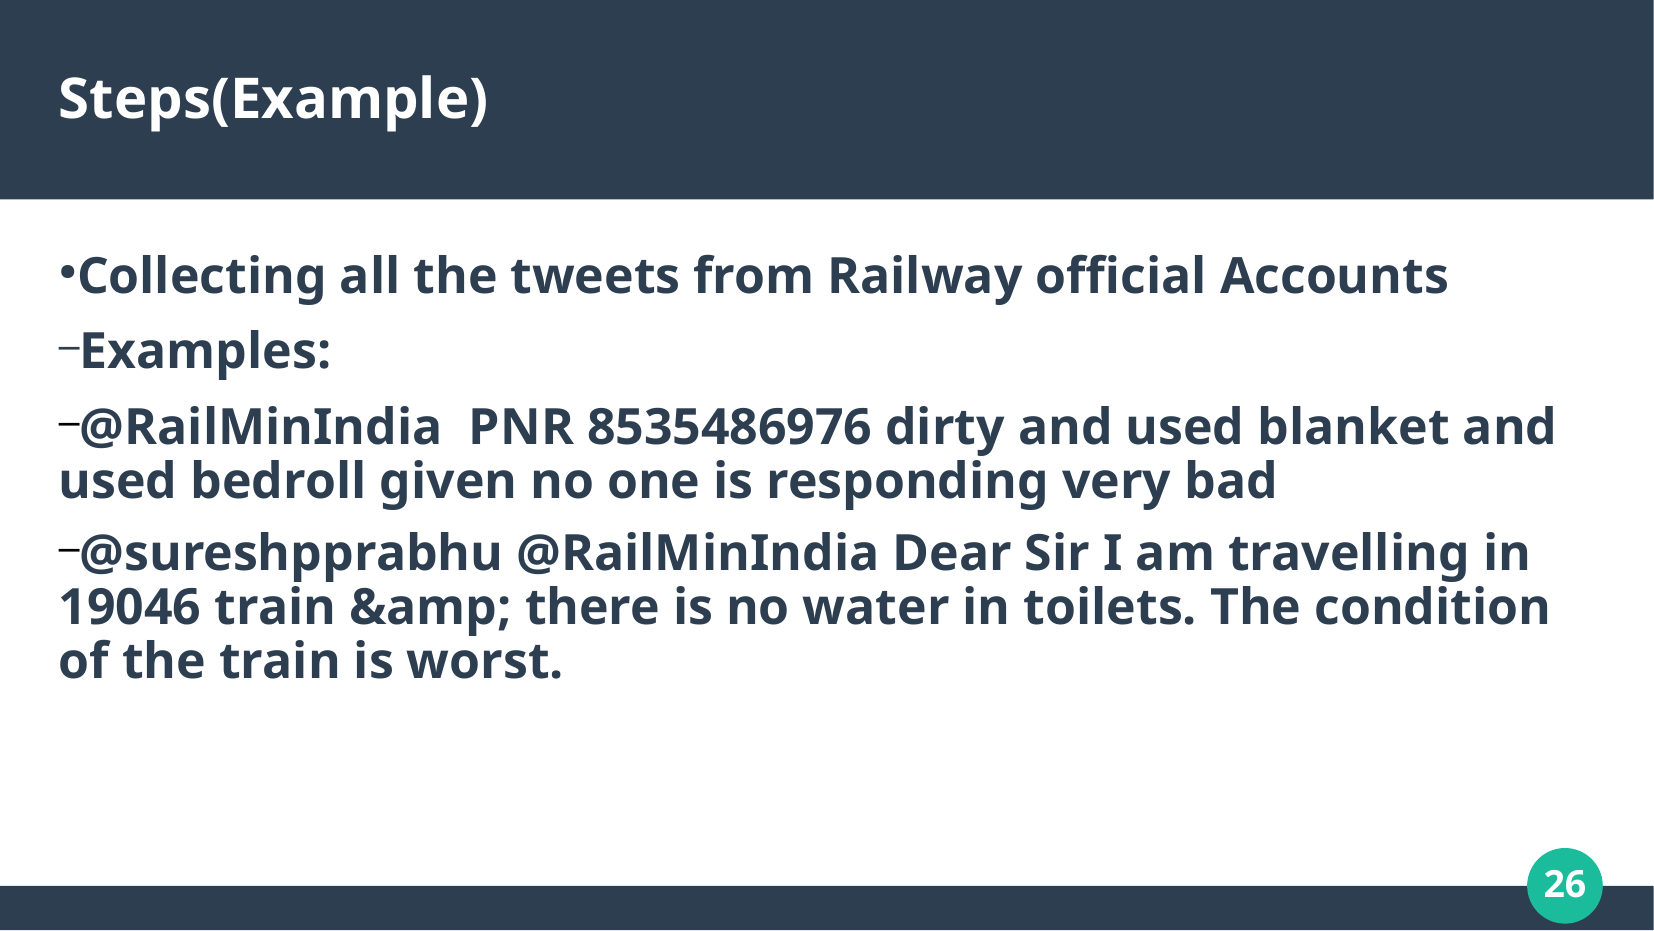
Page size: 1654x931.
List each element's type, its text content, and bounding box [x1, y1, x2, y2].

list Collecting all the tweets from Railway official Accounts Examples: @RailMinIndia PNR 8535486976 dirty and used blanket and used bedroll given no one is responding very bad @sureshpprabhu @RailMinIndia Dear Sir I am travelling in 19046 train &amp; there is no water in toilets. The condition of the train is worst. [59, 243, 1595, 864]
title Steps(Example) [59, 37, 1595, 155]
